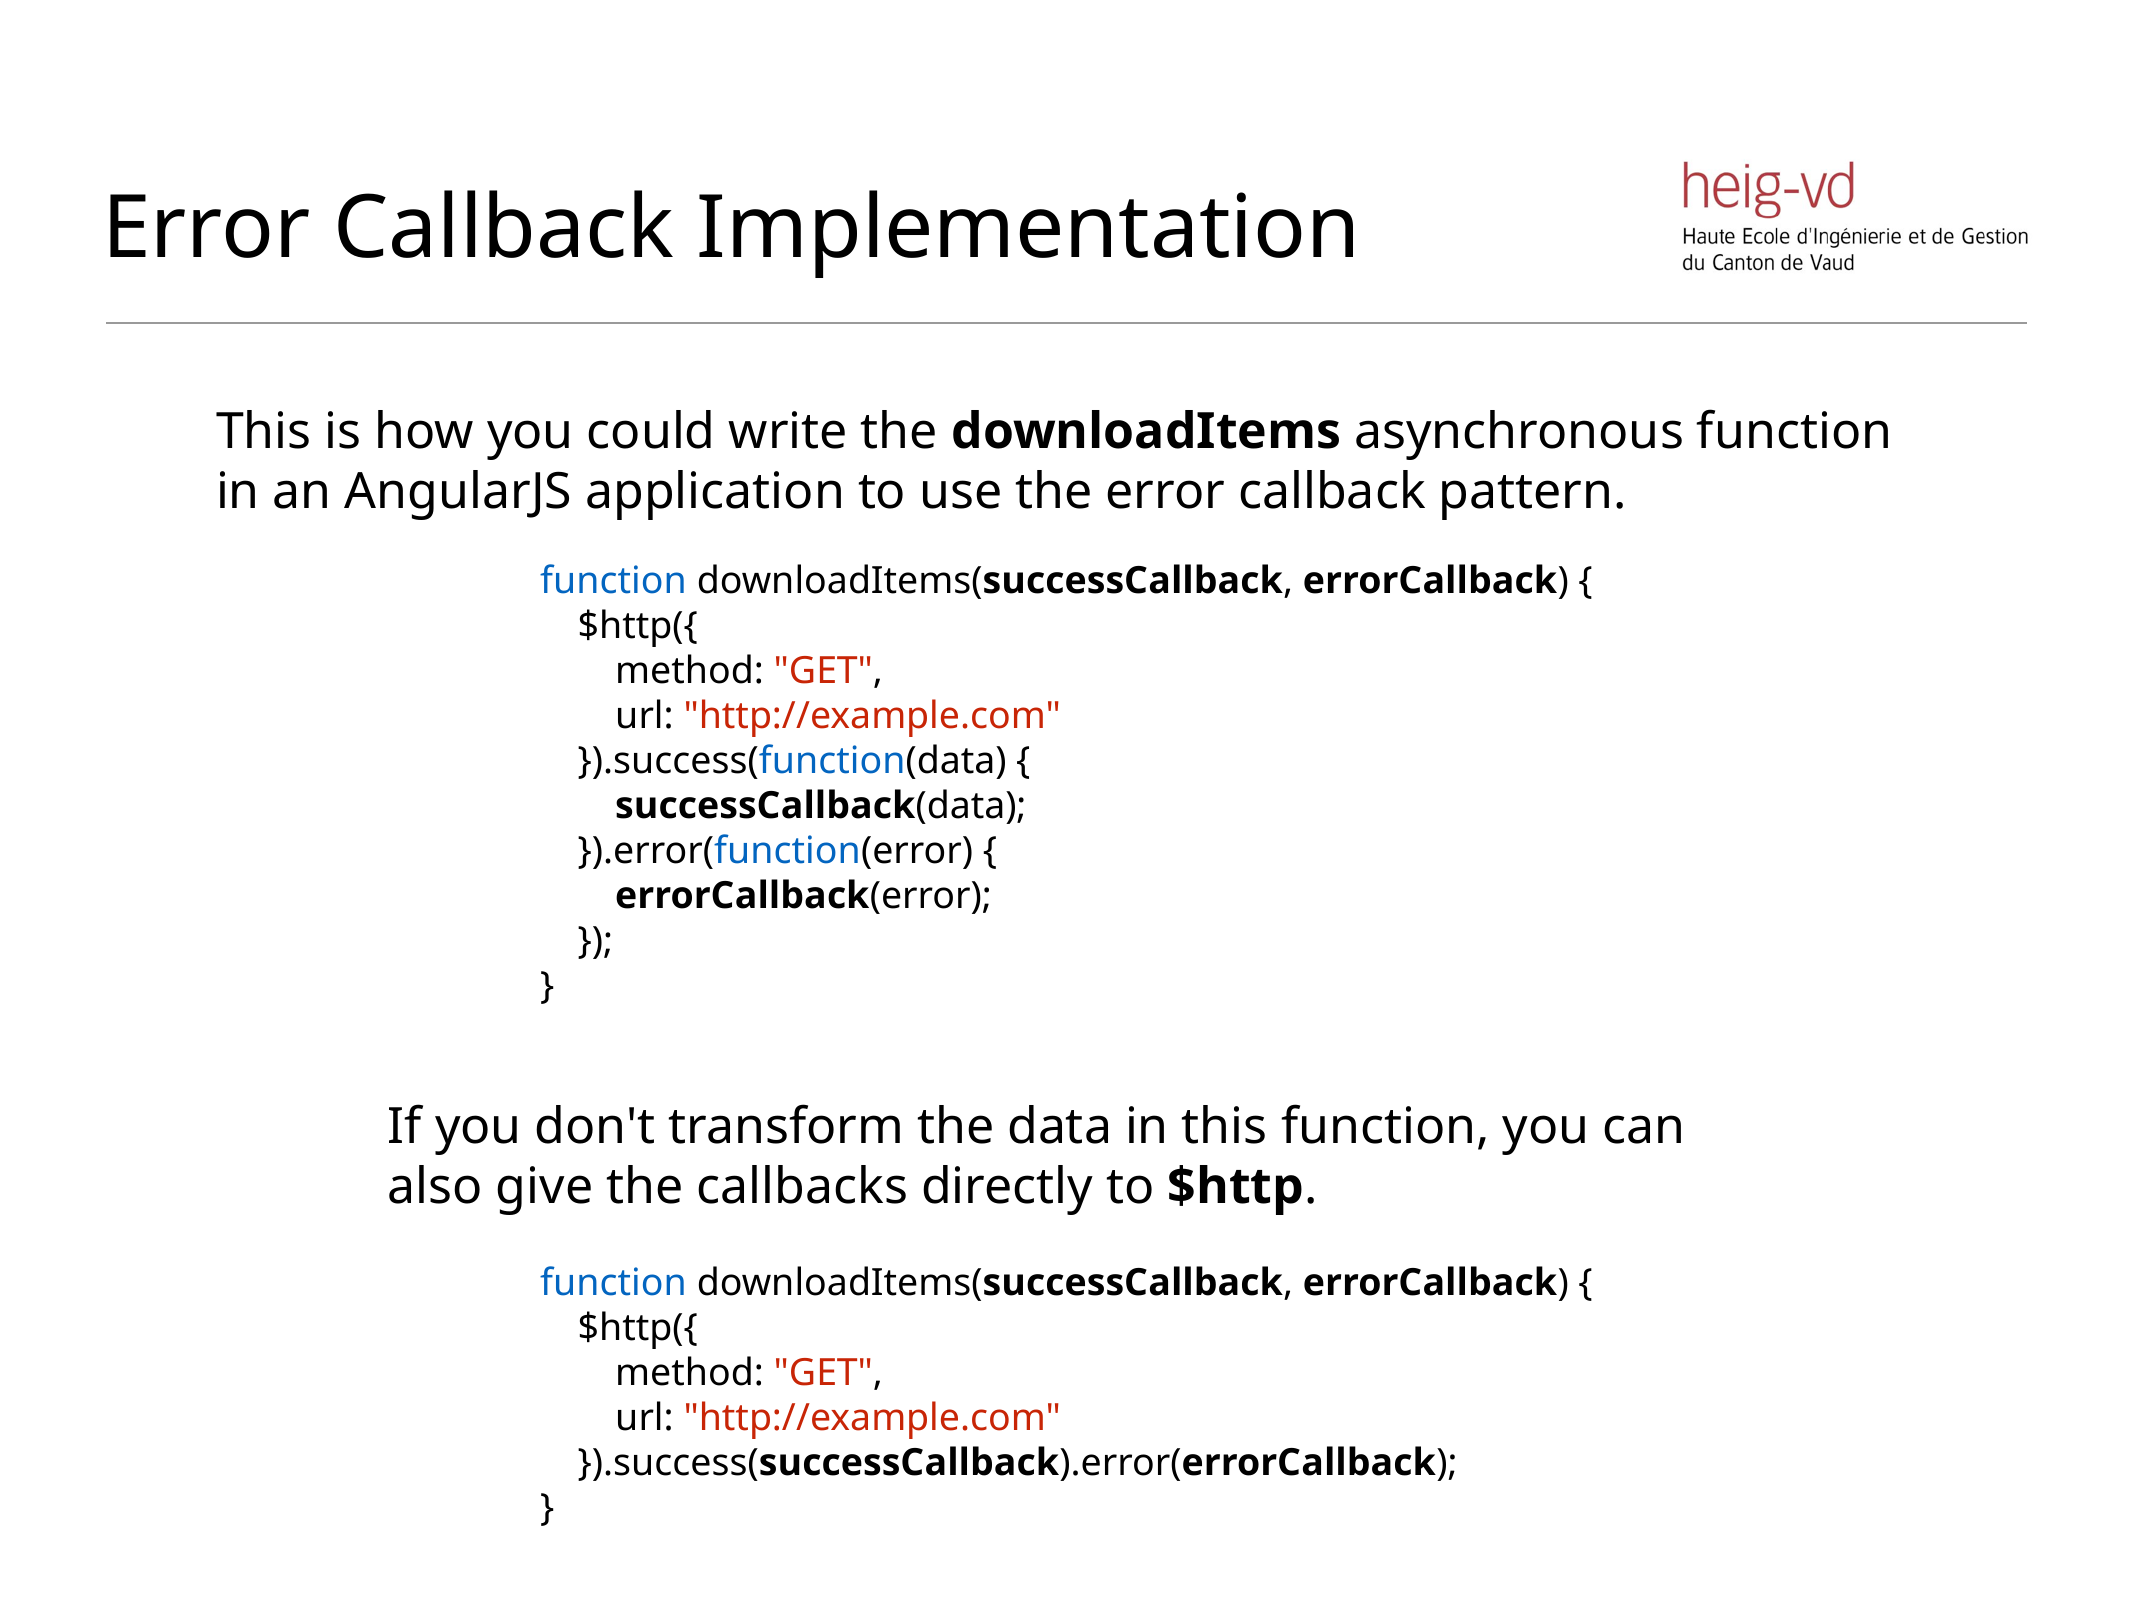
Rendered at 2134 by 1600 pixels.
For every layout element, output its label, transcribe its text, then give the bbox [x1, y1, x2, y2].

text_box function downloadItems(successCallback, errorCallback) { $http({ method: "GET", url: "http://example.com" }).success(function(data) { successCallback(data); }).error(function(error) { errorCallback(error); }); } [531, 547, 1602, 1015]
text_box function downloadItems(successCallback, errorCallback) { $http({ method: "GET", url: "http://example.com" }).success(successCallback).error(errorCallback); } [531, 1249, 1602, 1537]
title Error Callback Implementation [93, 54, 2040, 284]
text_box This is how you could write the downloadItems asynchronous function in an AngularJS application to use the error callback pattern. [207, 389, 1926, 527]
text_box If you don't transform the data in this function, you can also give the callbacks directly to $http. [379, 1085, 1754, 1222]
